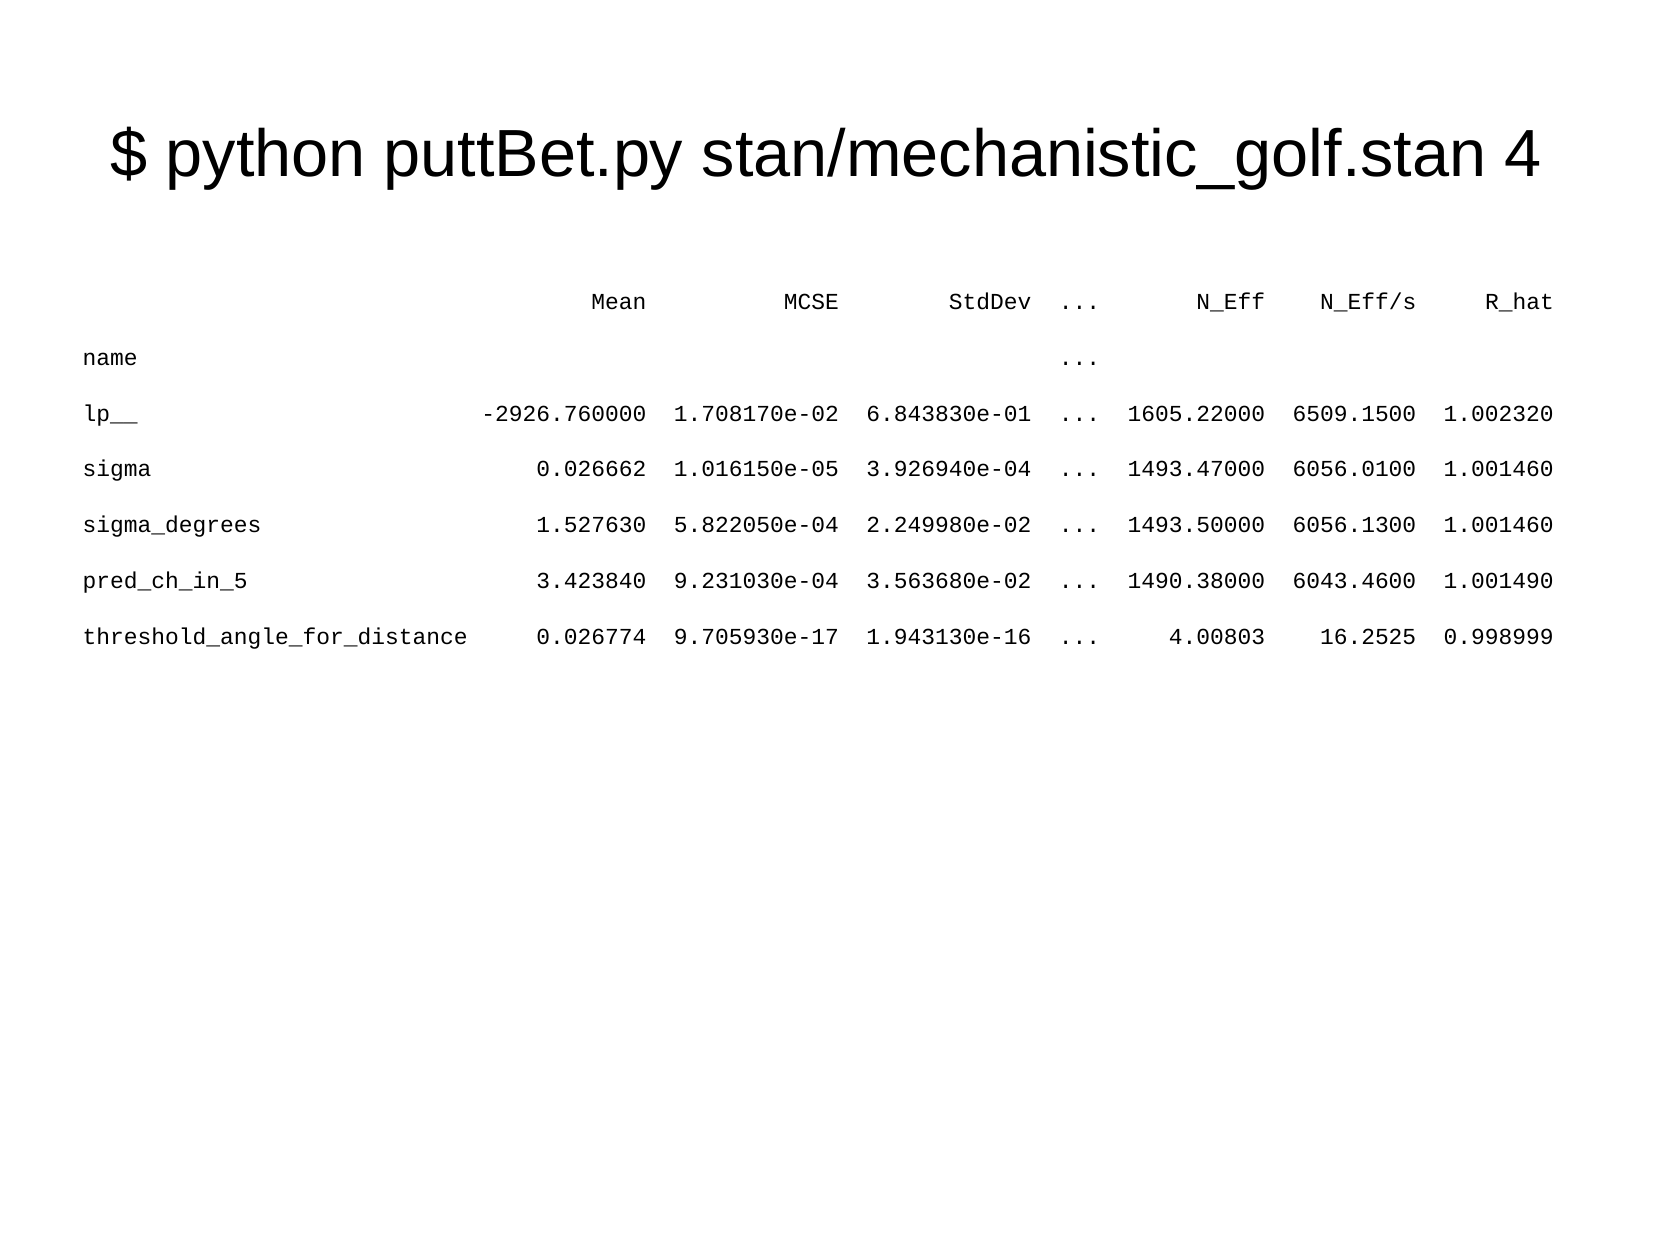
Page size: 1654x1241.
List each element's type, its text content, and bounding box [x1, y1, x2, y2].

title $ python puttBet.py stan/mechanistic_golf.stan 4 [82, 49, 1571, 257]
list Mean MCSE StdDev ... N_Eff N_Eff/s R_hat name ... lp__ -2926.760000 1.708170e-02 6.843830e-01 ... 1605.22000 6509.1500 1.002320 sigma 0.026662 1.016150e-05 3.926940e-04 ... 1493.47000 6056.0100 1.001460 sigma_degrees 1.527630 5.822050e-04 2.249980e-02 ... 1493.50000 6056.1300 1.001460 pred_ch_in_5 3.423840 9.231030e-04 3.563680e-02 ... 1490.38000 6043.4600 1.001490 threshold_angle_for_distance 0.026774 9.705930e-17 1.943130e-16 ... 4.00803 16.2525 0.998999 [82, 290, 1571, 1109]
